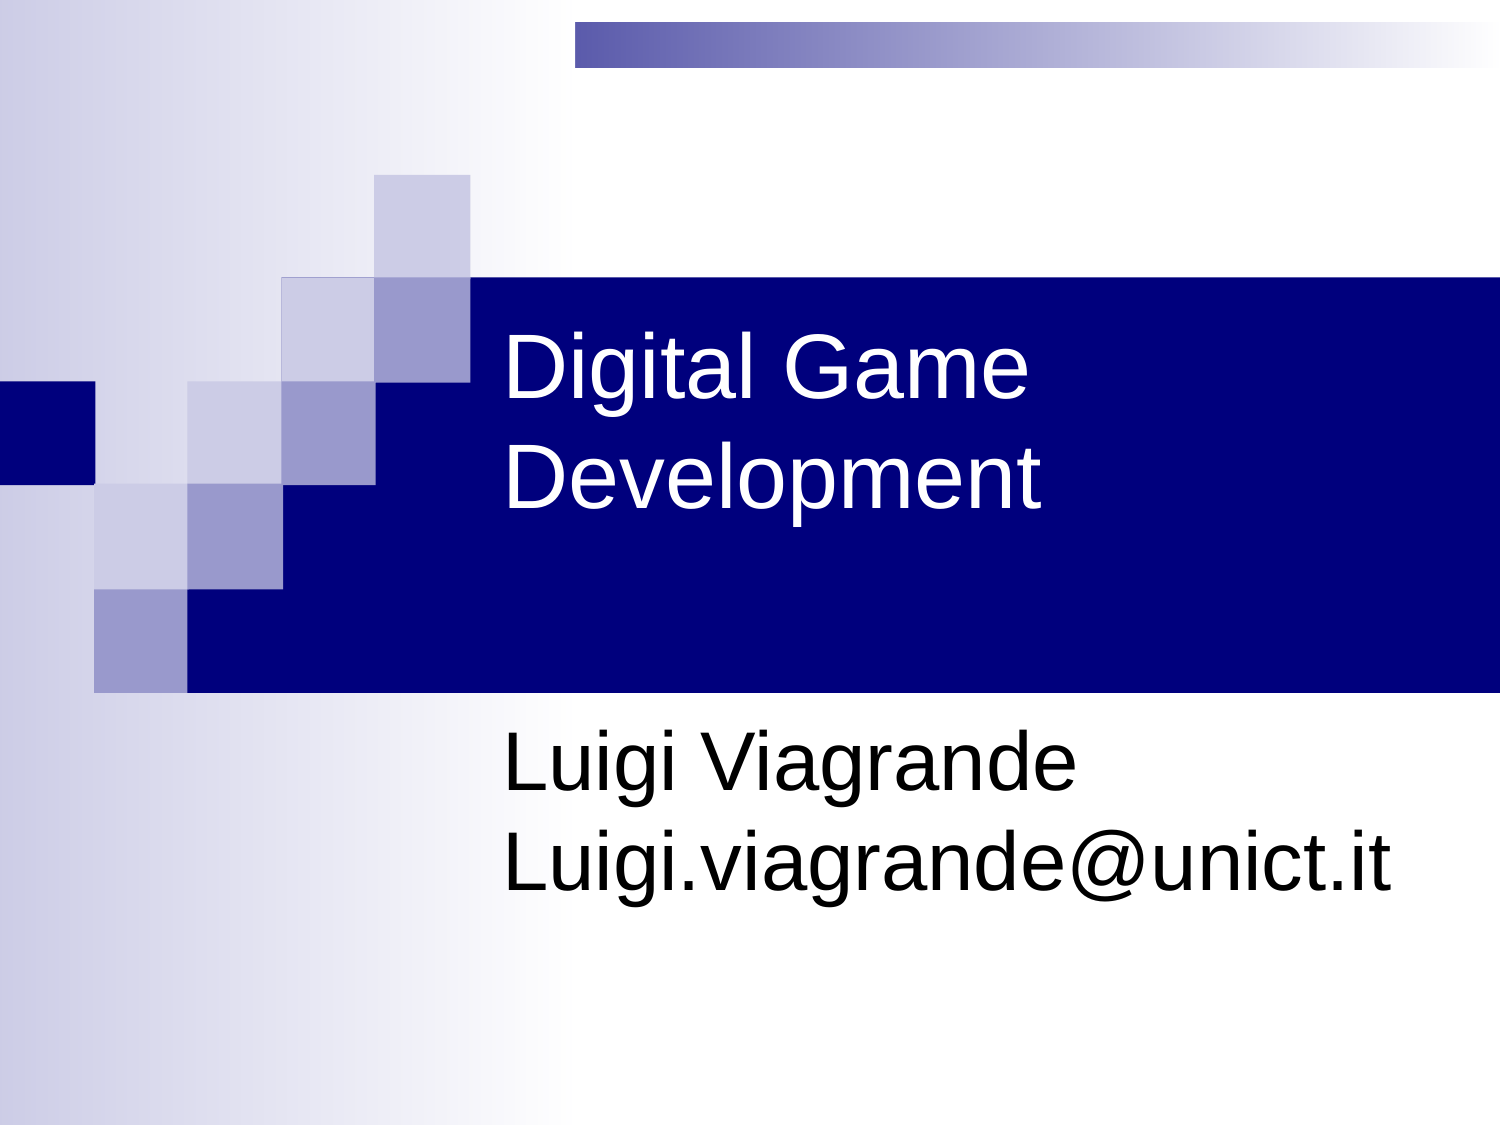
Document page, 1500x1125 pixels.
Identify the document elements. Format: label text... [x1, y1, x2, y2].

title Digital Game Development [487, 299, 1475, 663]
subtitle Luigi Viagrande Luigi.viagrande@unict.it [487, 699, 1475, 988]
